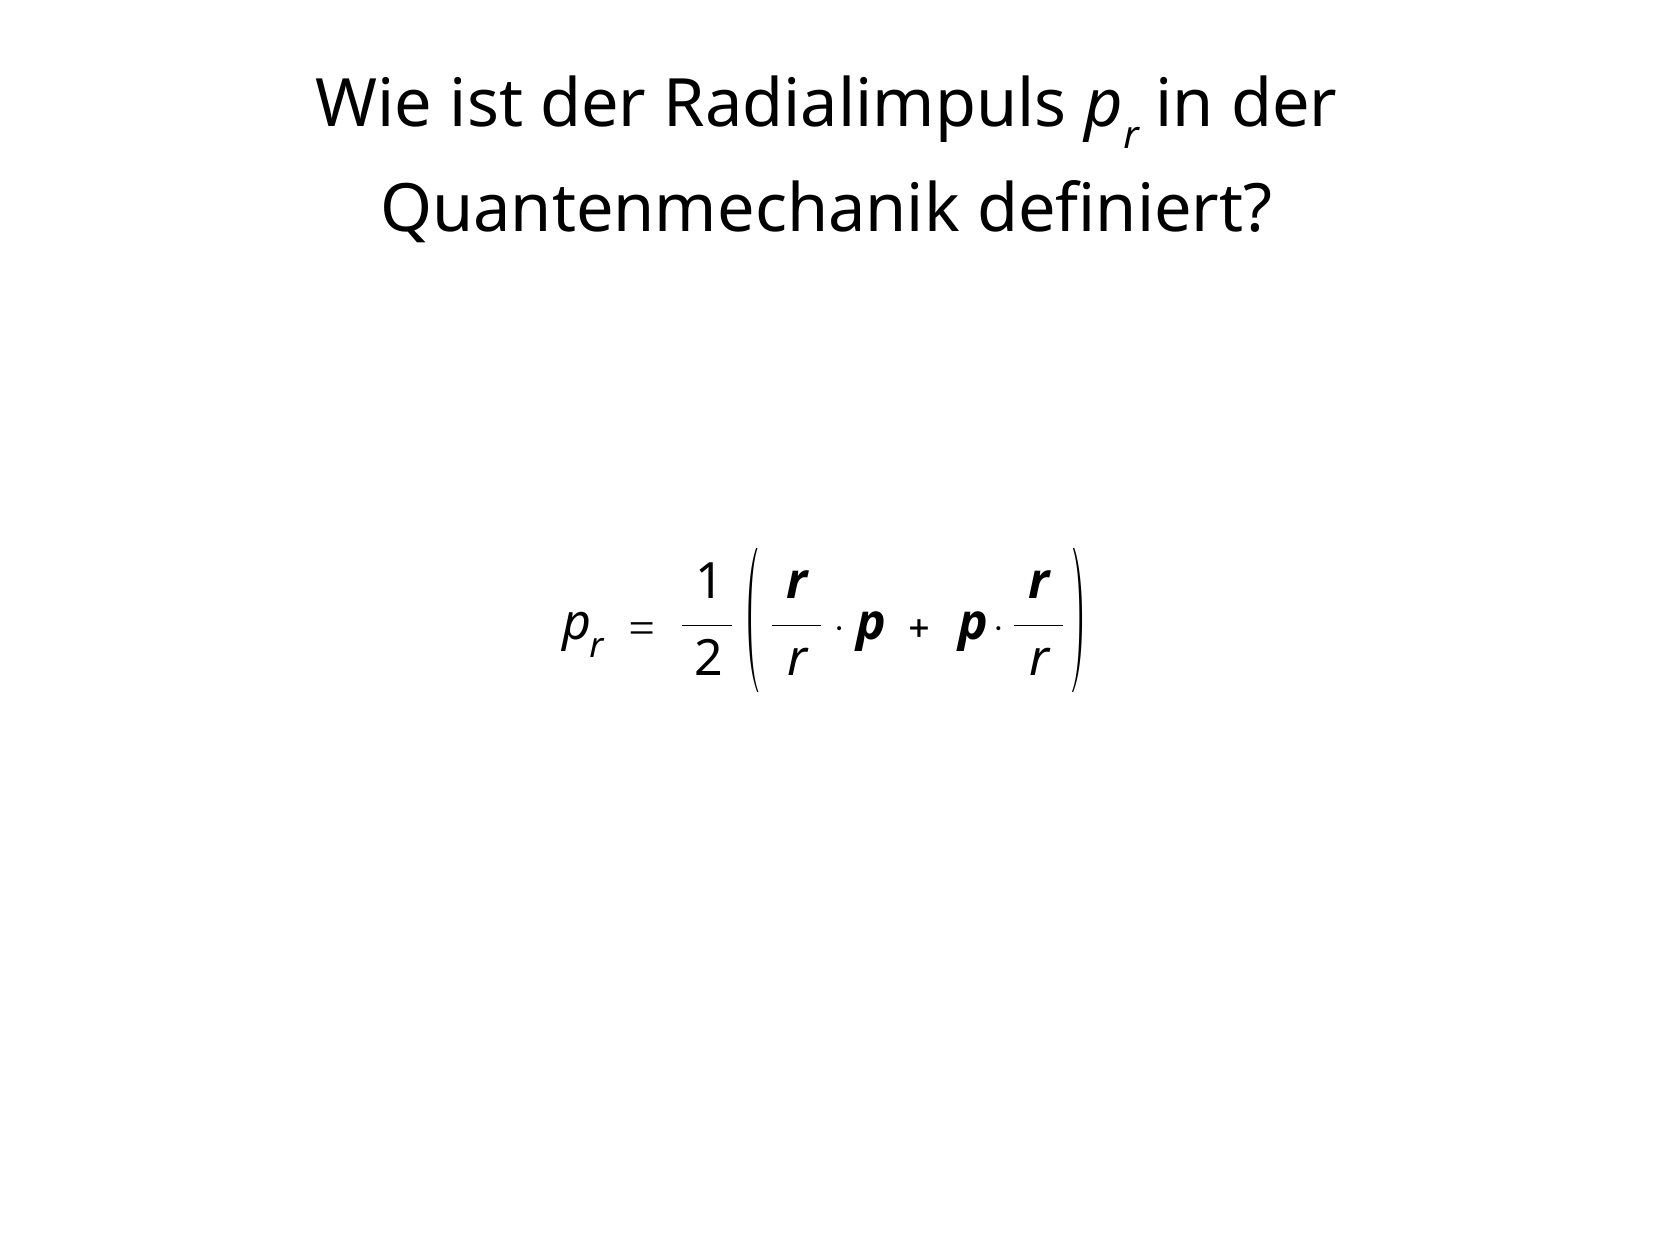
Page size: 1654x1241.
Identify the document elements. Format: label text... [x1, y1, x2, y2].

title Wie ist der Radialimpuls pr in der Quantenmechanik definiert? [82, 49, 1571, 257]
chart [553, 548, 1100, 692]
